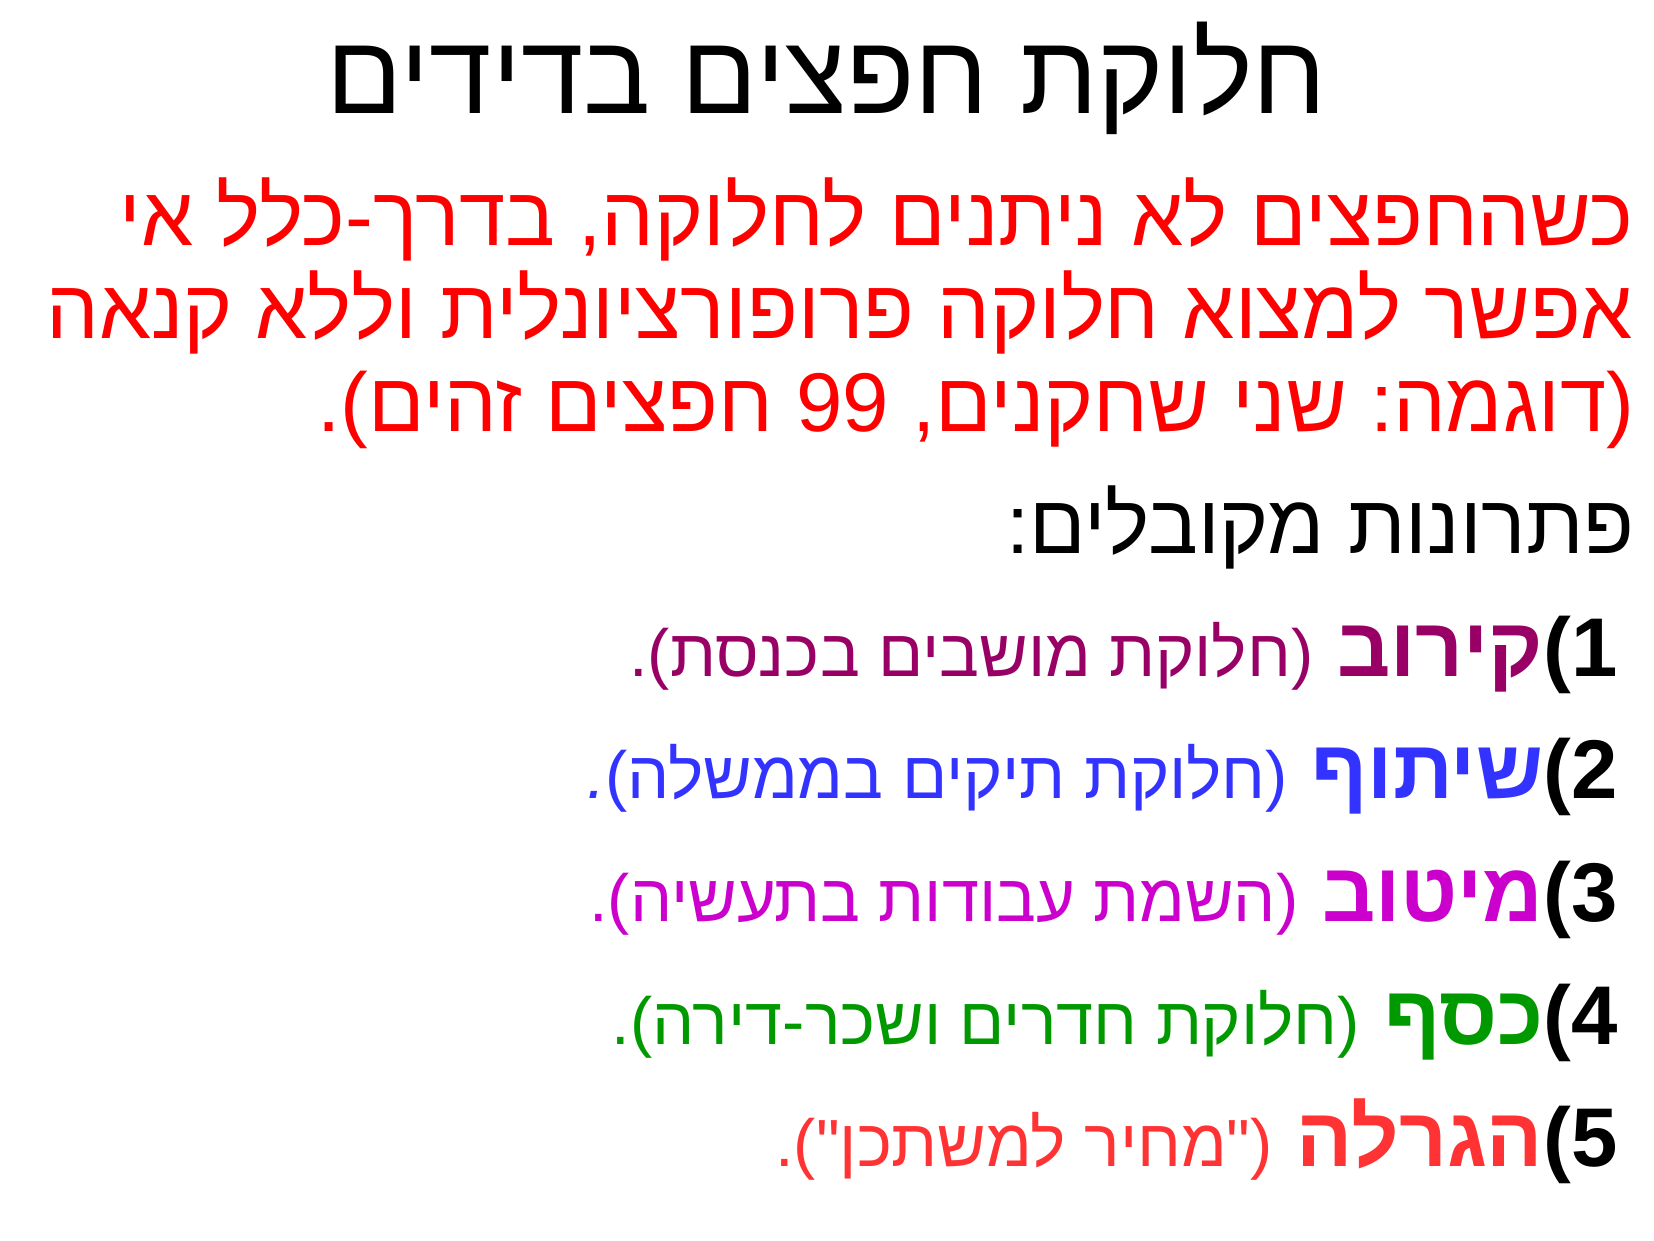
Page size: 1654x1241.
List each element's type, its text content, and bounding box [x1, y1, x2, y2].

list כשהחפצים לא ניתנים לחלוקה, בדרך-כלל אי אפשר למצוא חלוקה פרופורציונלית וללא קנאה (דוגמה: שני שחקנים, 99 חפצים זהים). פתרונות מקובלים: קירוב (חלוקת מושבים בכנסת). שיתוף (חלוקת תיקים בממשלה). מיטוב (השמת עבודות בתעשיה). כסף (חלוקת חדרים ושכר-דירה). הגרלה ("מחיר למשתכן"). [0, 170, 1636, 1216]
title חלוקת חפצים בדידים [0, 0, 1654, 151]
